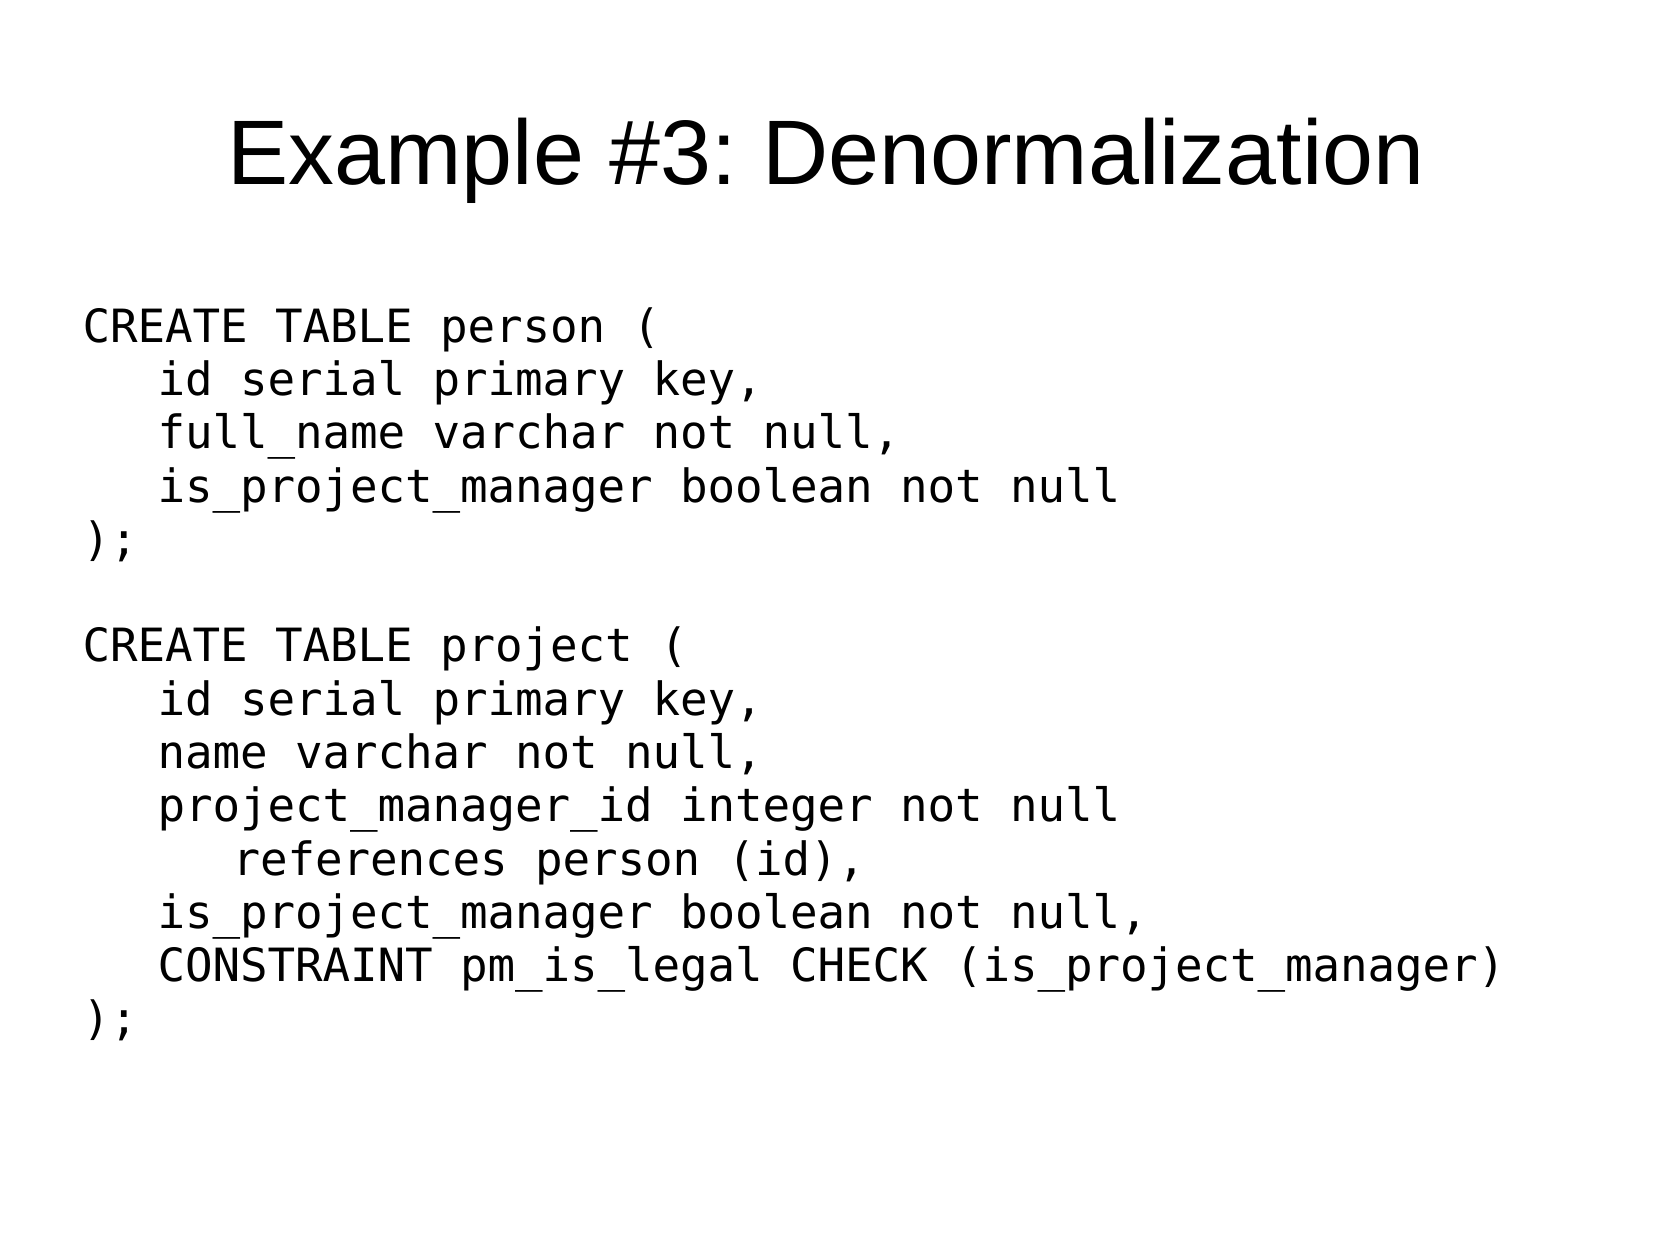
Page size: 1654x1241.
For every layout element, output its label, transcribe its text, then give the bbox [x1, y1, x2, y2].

subtitle CREATE TABLE person ( id serial primary key, full_name varchar not null, is_project_manager boolean not null ); CREATE TABLE project ( id serial primary key, name varchar not null, project_manager_id integer not null references person (id), is_project_manager boolean not null, CONSTRAINT pm_is_legal CHECK (is_project_manager) ); [82, 297, 1571, 1102]
title Example #3: Denormalization [82, 49, 1571, 257]
